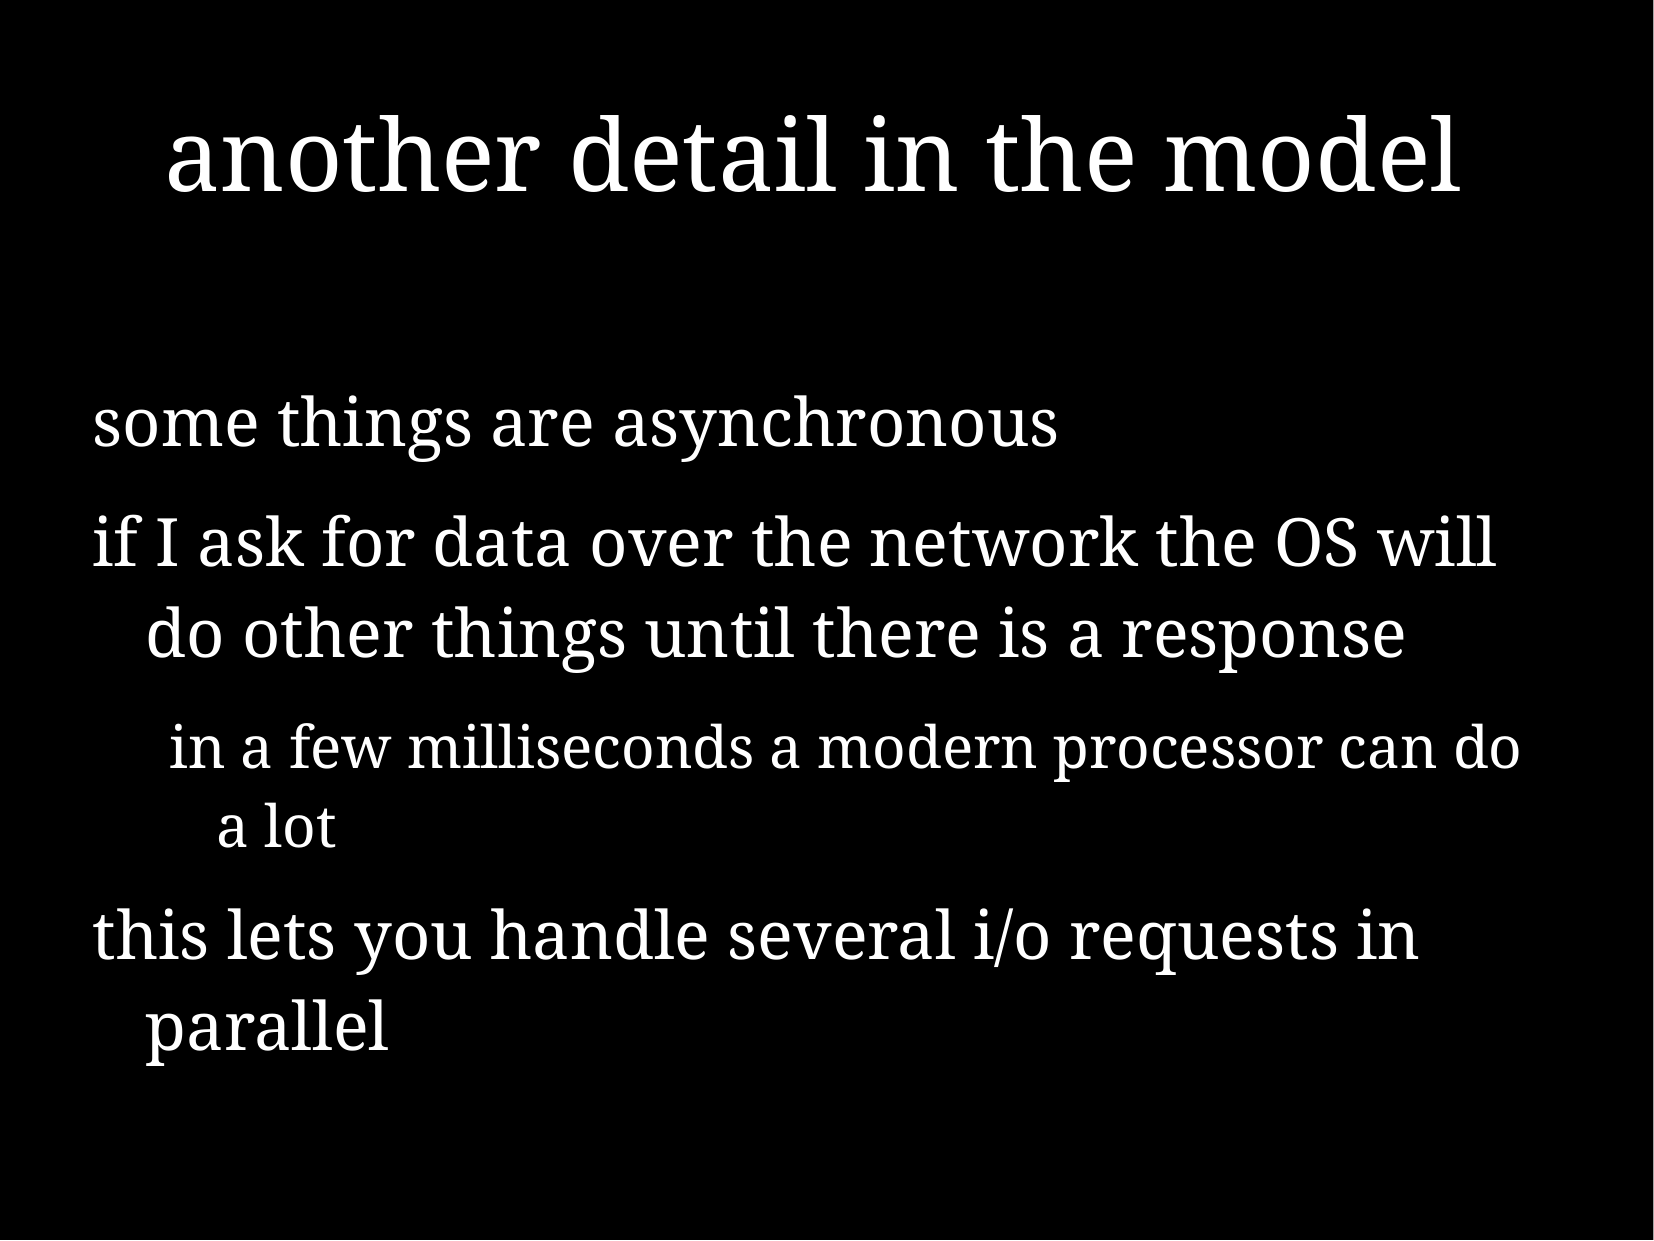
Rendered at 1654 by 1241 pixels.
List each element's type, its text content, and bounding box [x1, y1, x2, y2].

list some things are asynchronous if I ask for data over the network the OS will do other things until there is a response in a few milliseconds a modern processor can do a lot this lets you handle several i/o requests in parallel [75, 375, 1571, 1094]
title another detail in the model [82, 49, 1571, 257]
